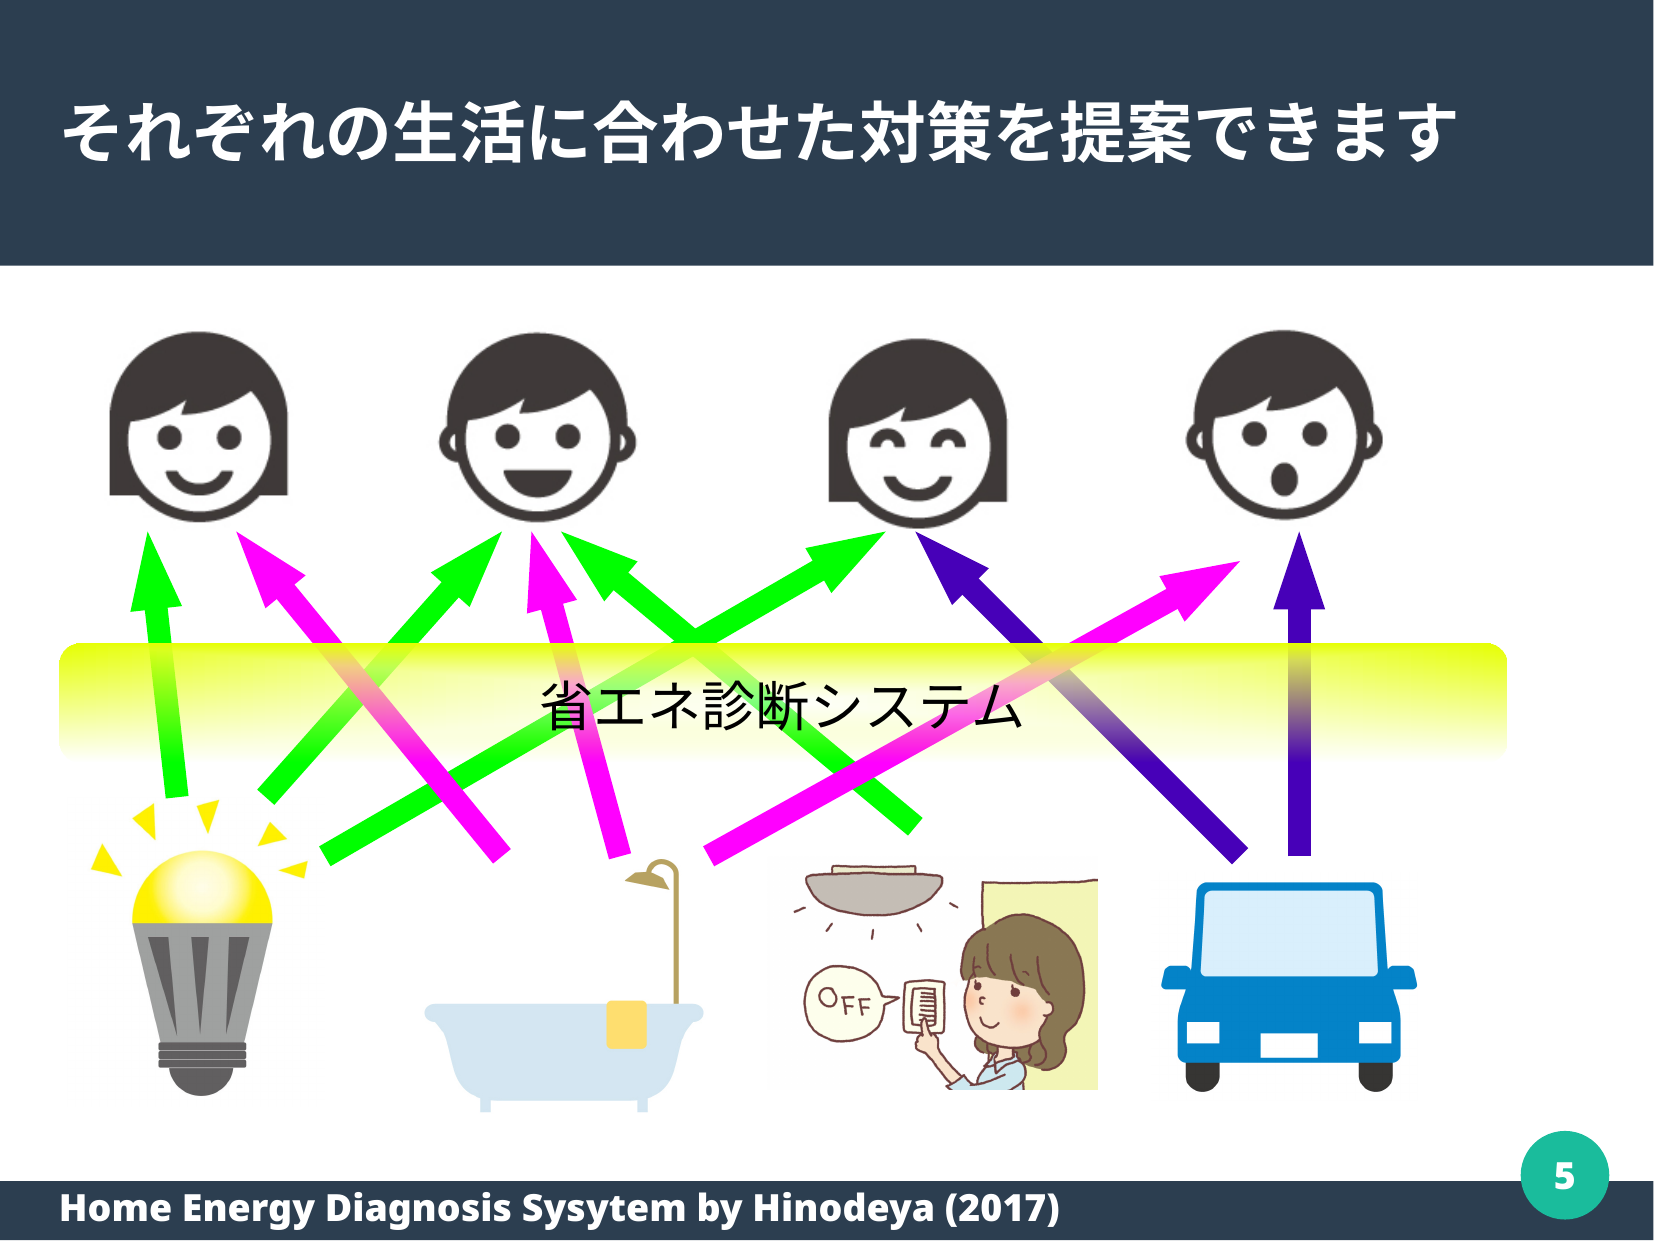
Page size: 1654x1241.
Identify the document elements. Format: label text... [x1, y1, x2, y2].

picture [767, 856, 1098, 1090]
picture [1151, 872, 1418, 1101]
title それぞれの生活に合わせた対策を提案できます [59, 49, 1595, 207]
picture [413, 853, 712, 1124]
picture [88, 324, 311, 535]
text_box 省エネ診断システム [59, 643, 1506, 762]
picture [424, 315, 650, 532]
picture [826, 331, 1018, 532]
picture [1181, 324, 1397, 527]
picture [67, 797, 325, 1107]
